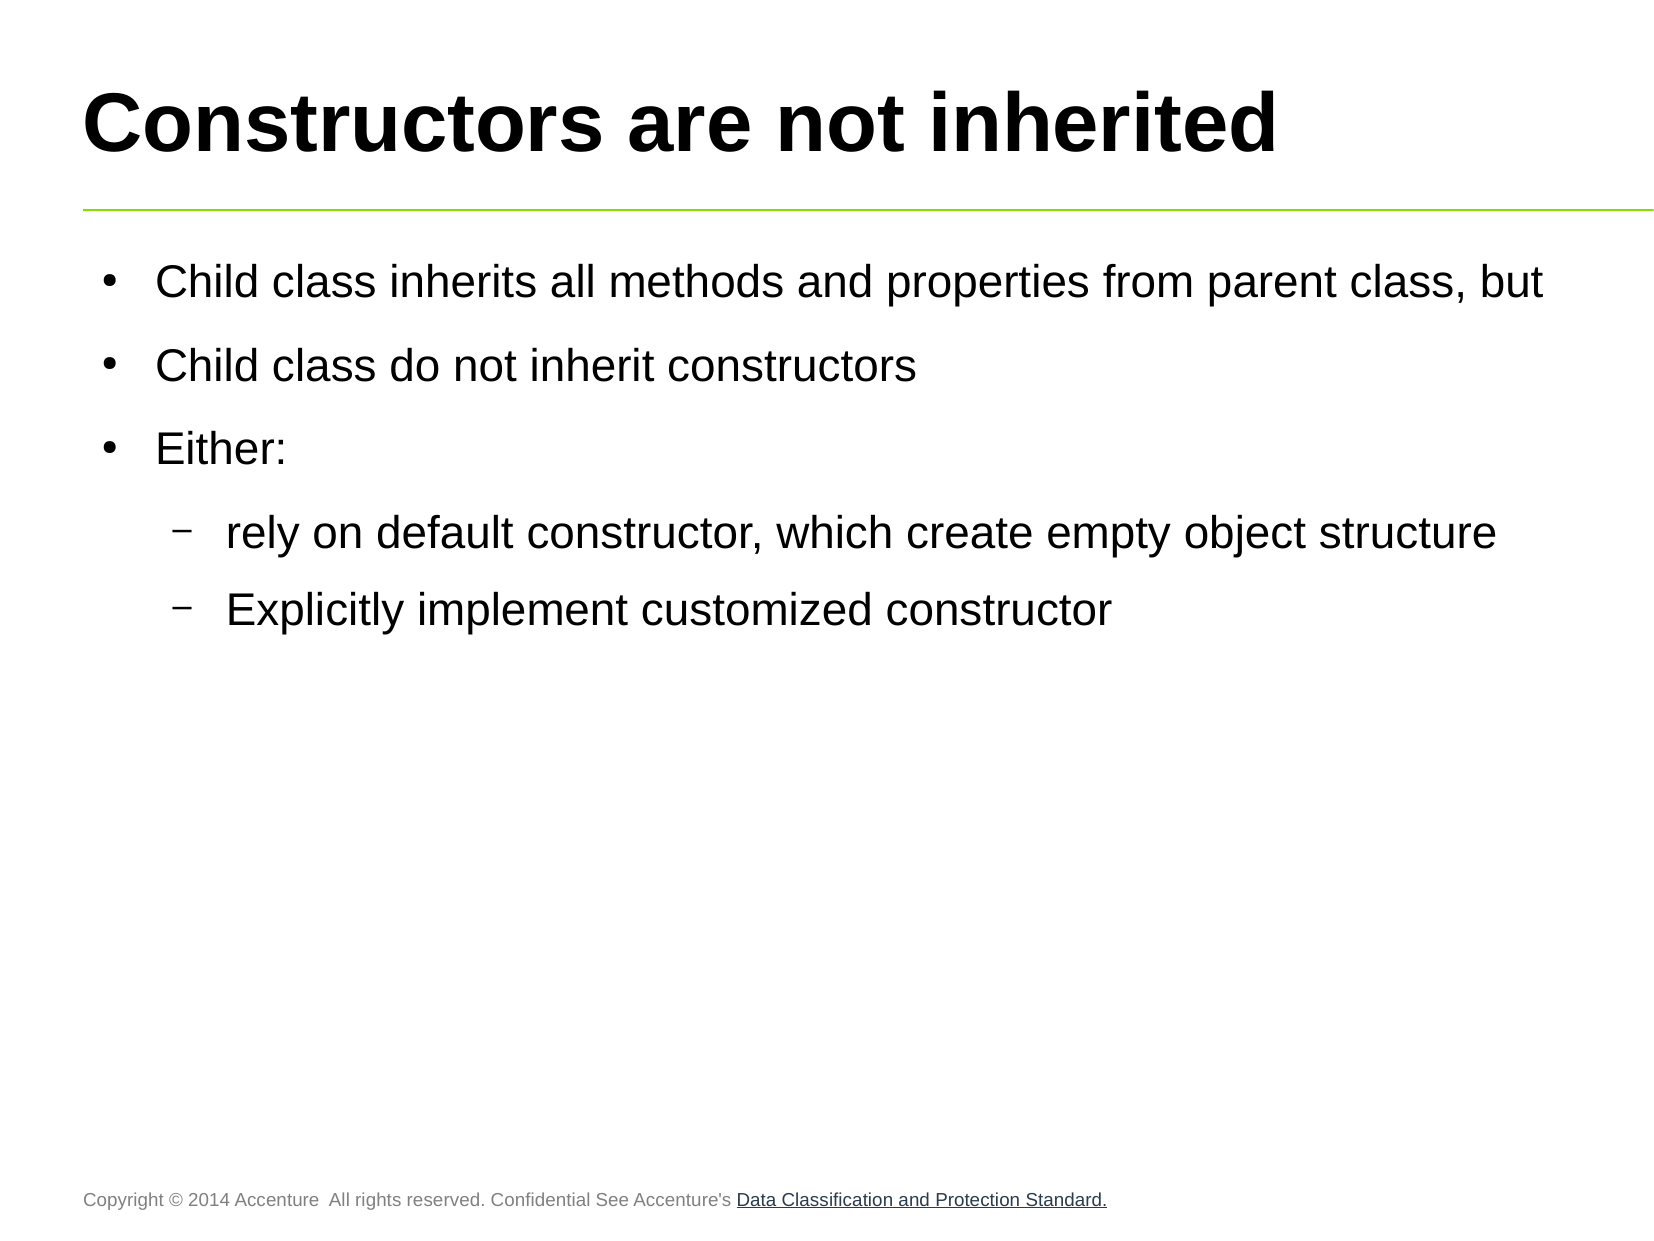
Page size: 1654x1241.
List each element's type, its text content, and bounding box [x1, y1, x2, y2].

title Constructors are not inherited [82, 49, 1571, 196]
list Child class inherits all methods and properties from parent class, but Child class do not inherit constructors Either: rely on default constructor, which create empty object structure Explicitly implement customized constructor [84, 255, 1573, 1166]
